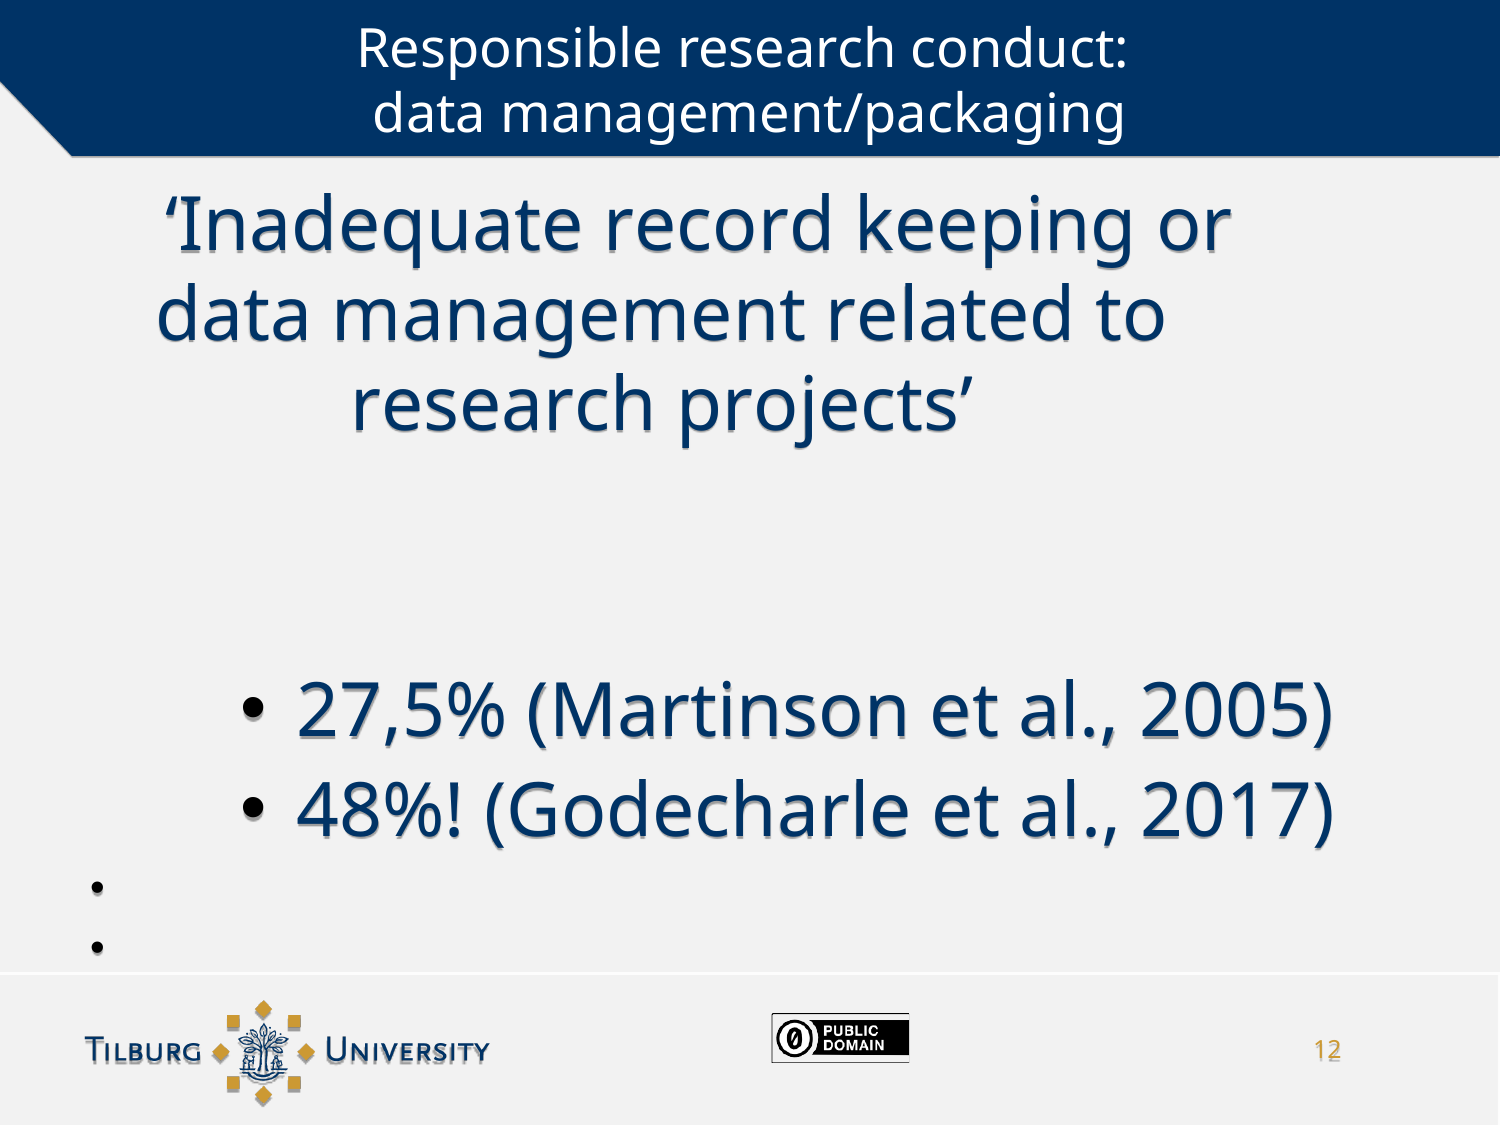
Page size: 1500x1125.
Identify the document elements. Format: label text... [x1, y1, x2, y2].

text_box 27,5% (Martinson et al., 2005) 48%! (Godecharle et al., 2017) [75, 553, 1426, 801]
title Responsible research conduct: data management/packaging [75, 0, 1426, 156]
text_box [772, 1014, 909, 1062]
text_box [1298, 1026, 1426, 1087]
text_box ‘Inadequate record keeping or data management related to research projects’ [75, 168, 1426, 504]
